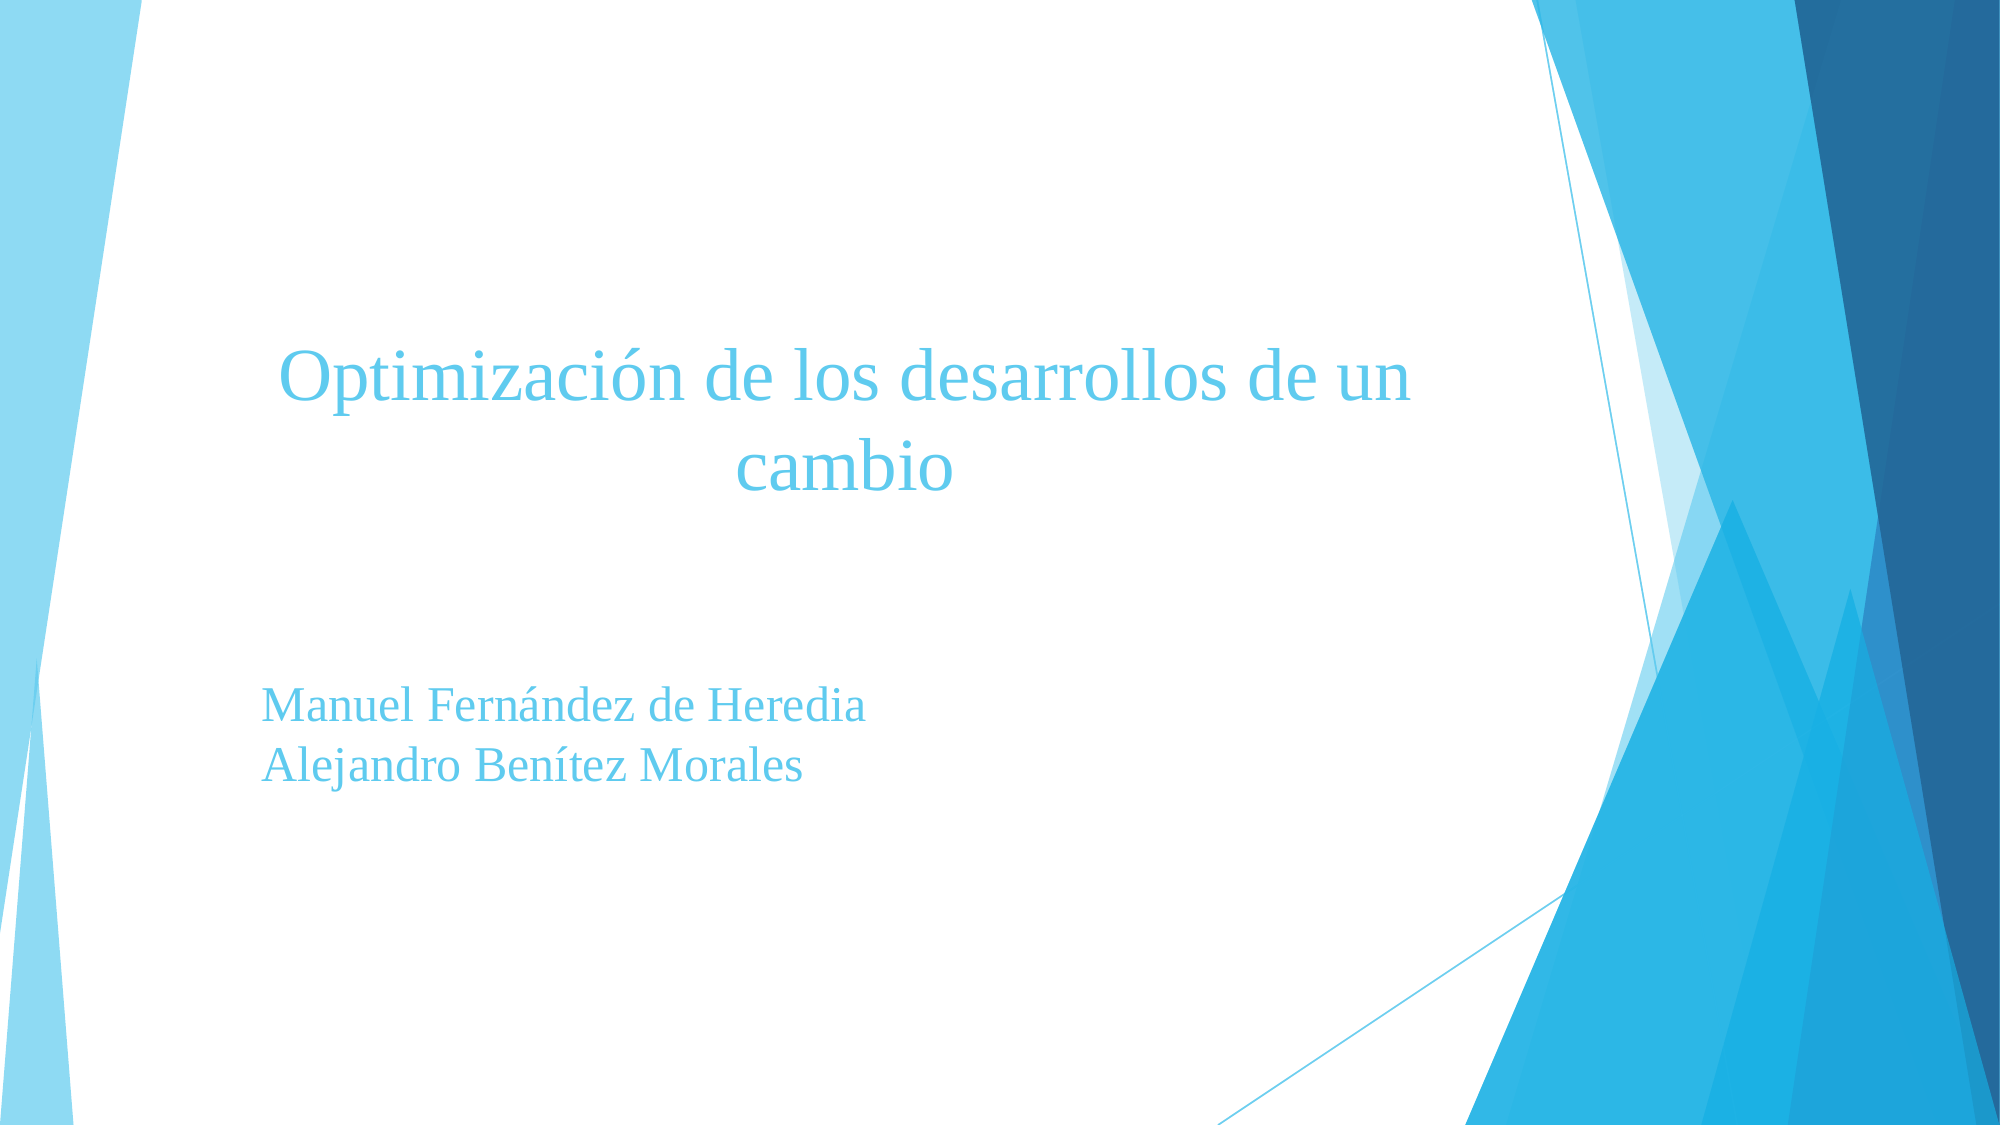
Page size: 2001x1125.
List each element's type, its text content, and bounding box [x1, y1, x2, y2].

subtitle Manuel Fernández de Heredia Alejandro Benítez Morales [247, 664, 1522, 845]
title Optimización de los desarrollos de un cambio [169, 317, 1522, 665]
